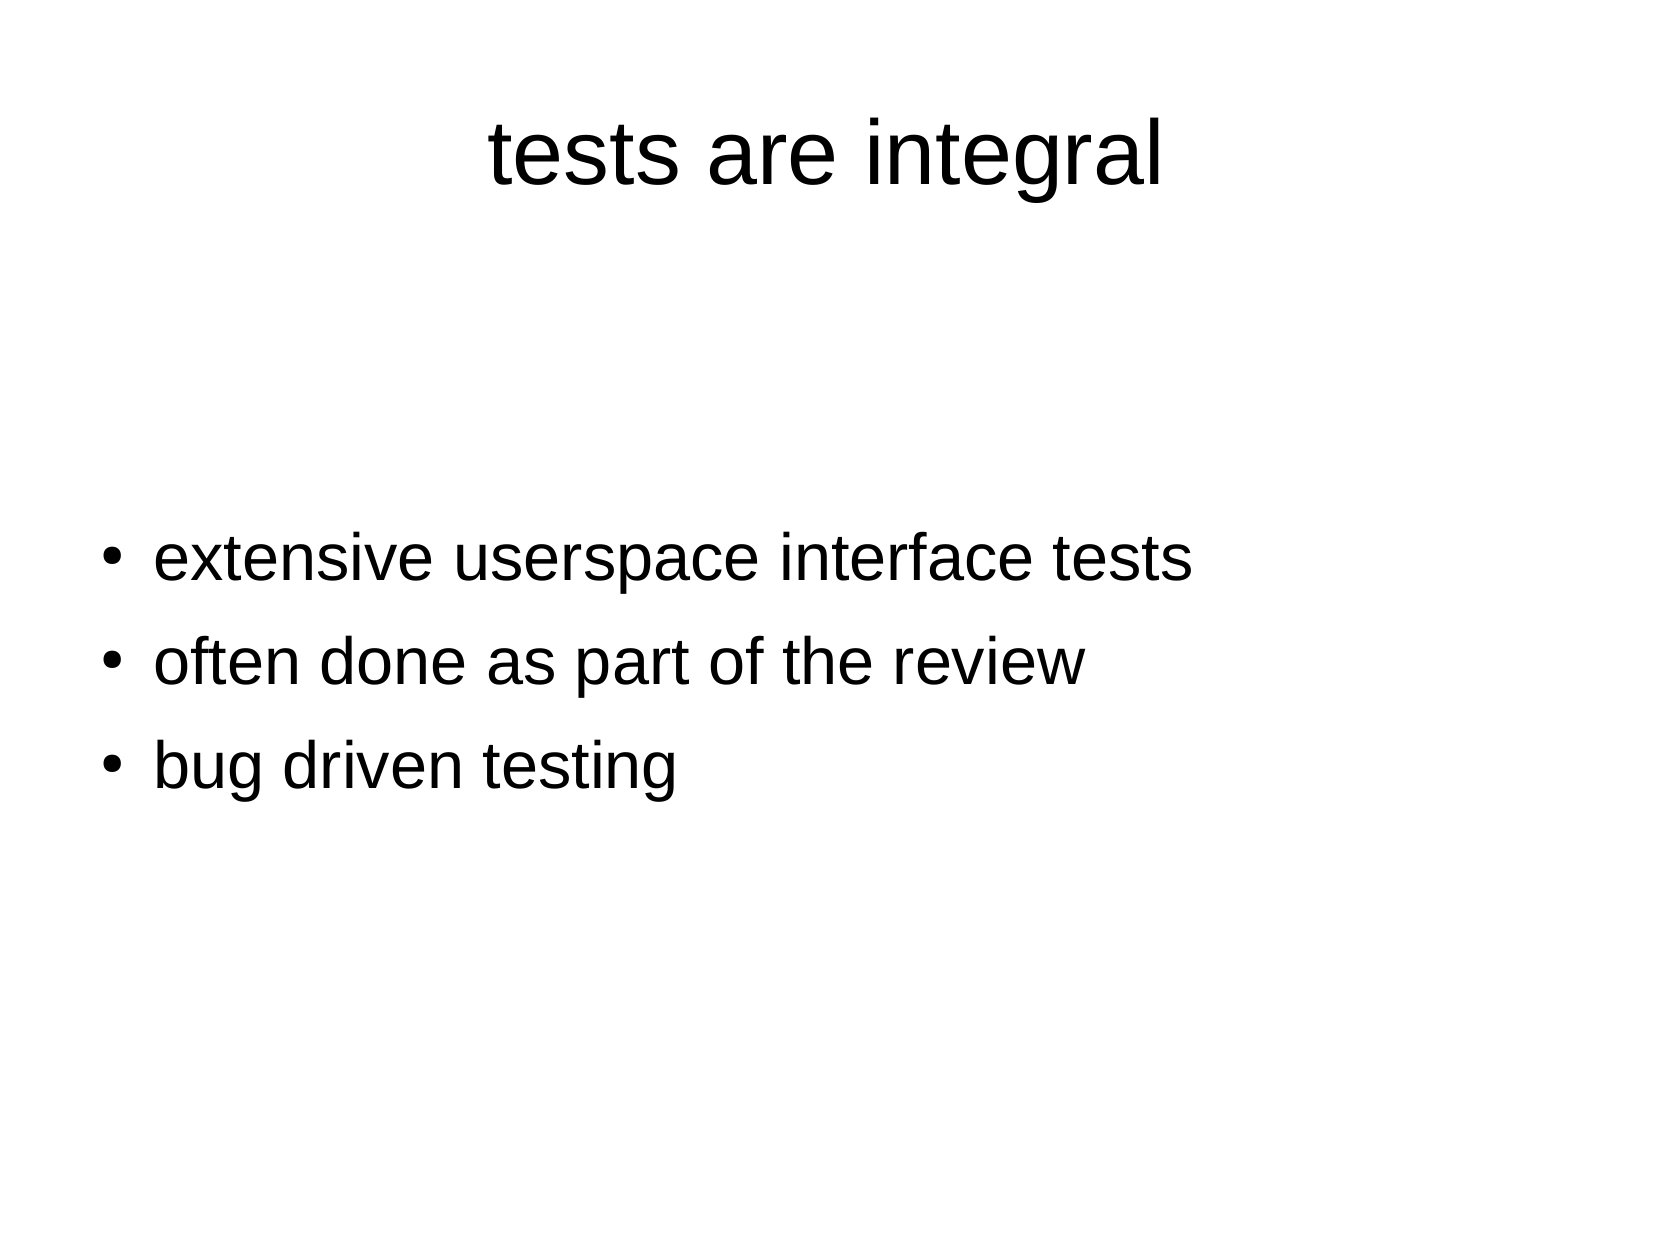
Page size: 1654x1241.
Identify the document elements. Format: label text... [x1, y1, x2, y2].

list extensive userspace interface tests often done as part of the review bug driven testing [82, 519, 1571, 1109]
title tests are integral [82, 49, 1571, 257]
